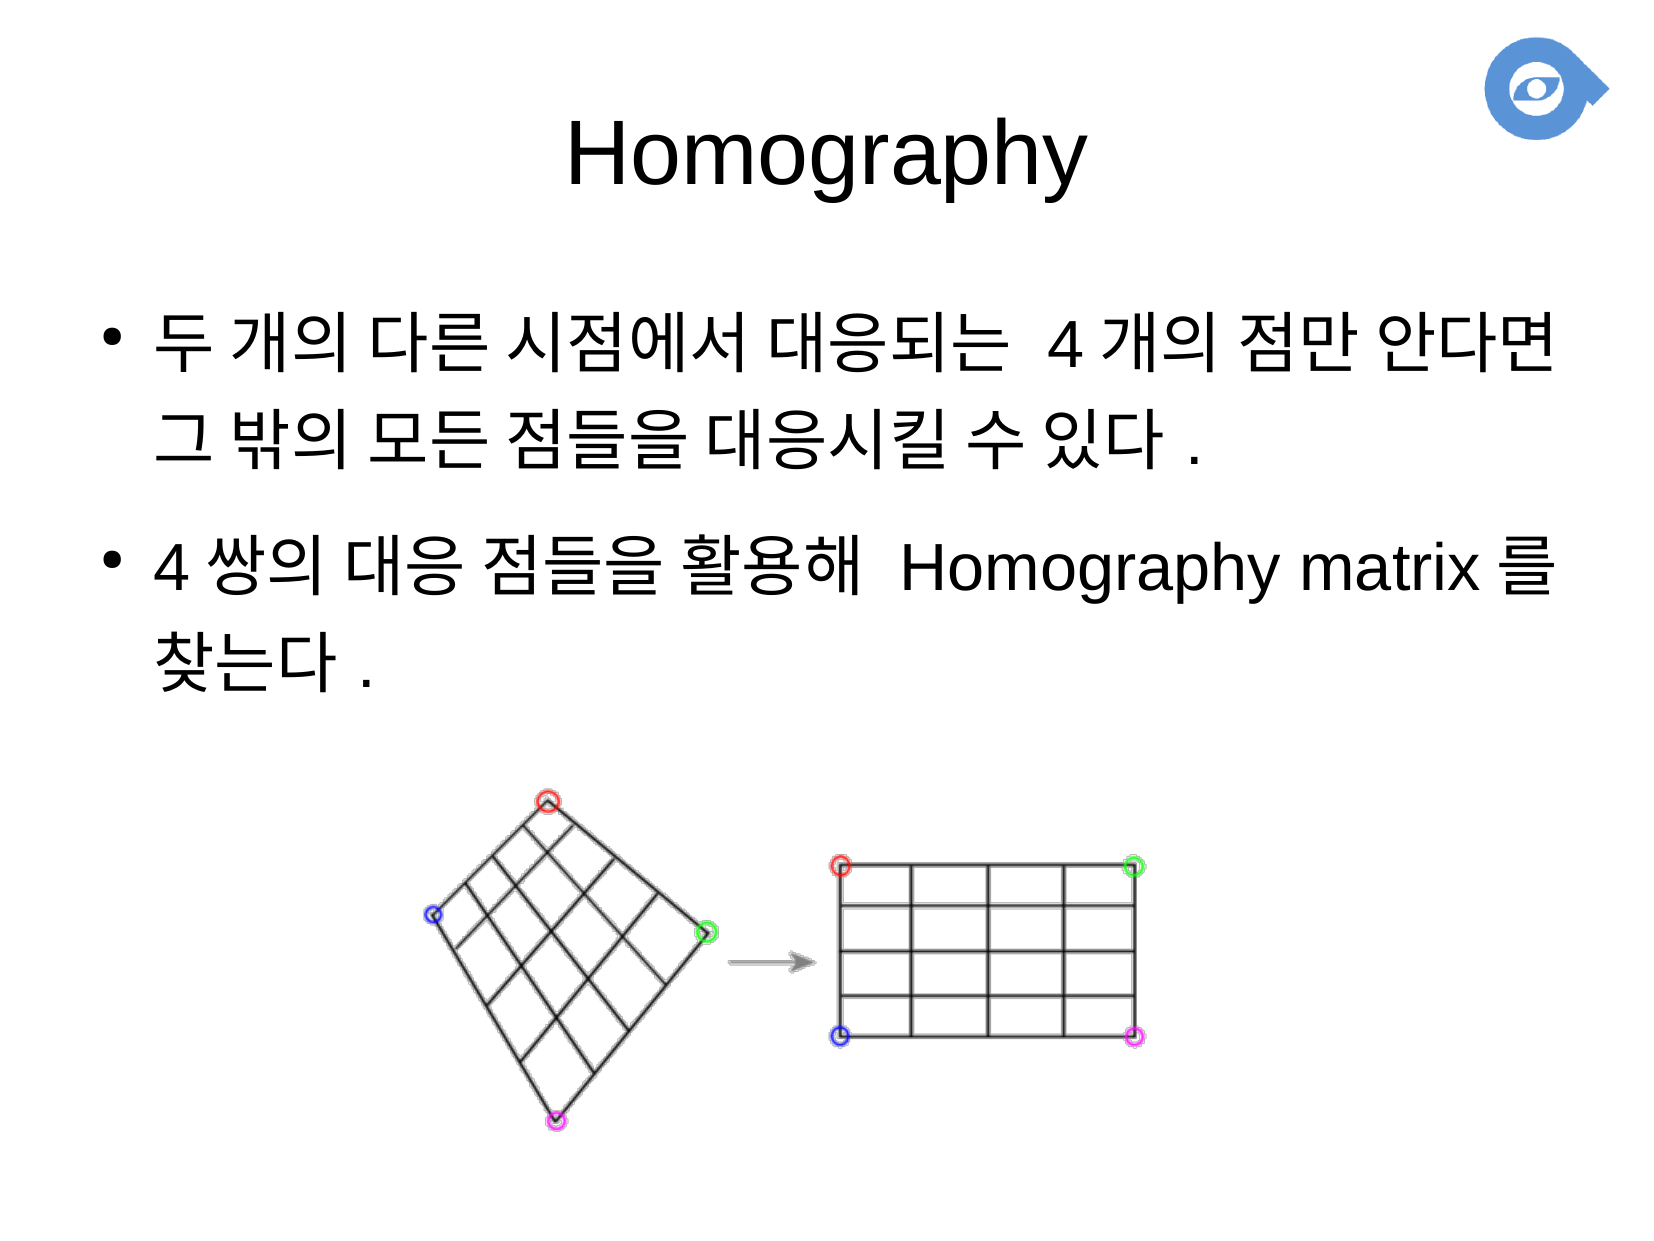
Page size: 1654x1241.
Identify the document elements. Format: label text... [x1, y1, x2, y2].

picture [1450, 10, 1636, 166]
list 두 개의 다른 시점에서 대응되는 4개의 점만 안다면 그 밖의 모든 점들을 대응시킬 수 있다. 4쌍의 대응 점들을 활용해 Homography matrix를 찾는다. [82, 290, 1571, 1141]
picture [405, 778, 1156, 1141]
title Homography [82, 49, 1571, 257]
